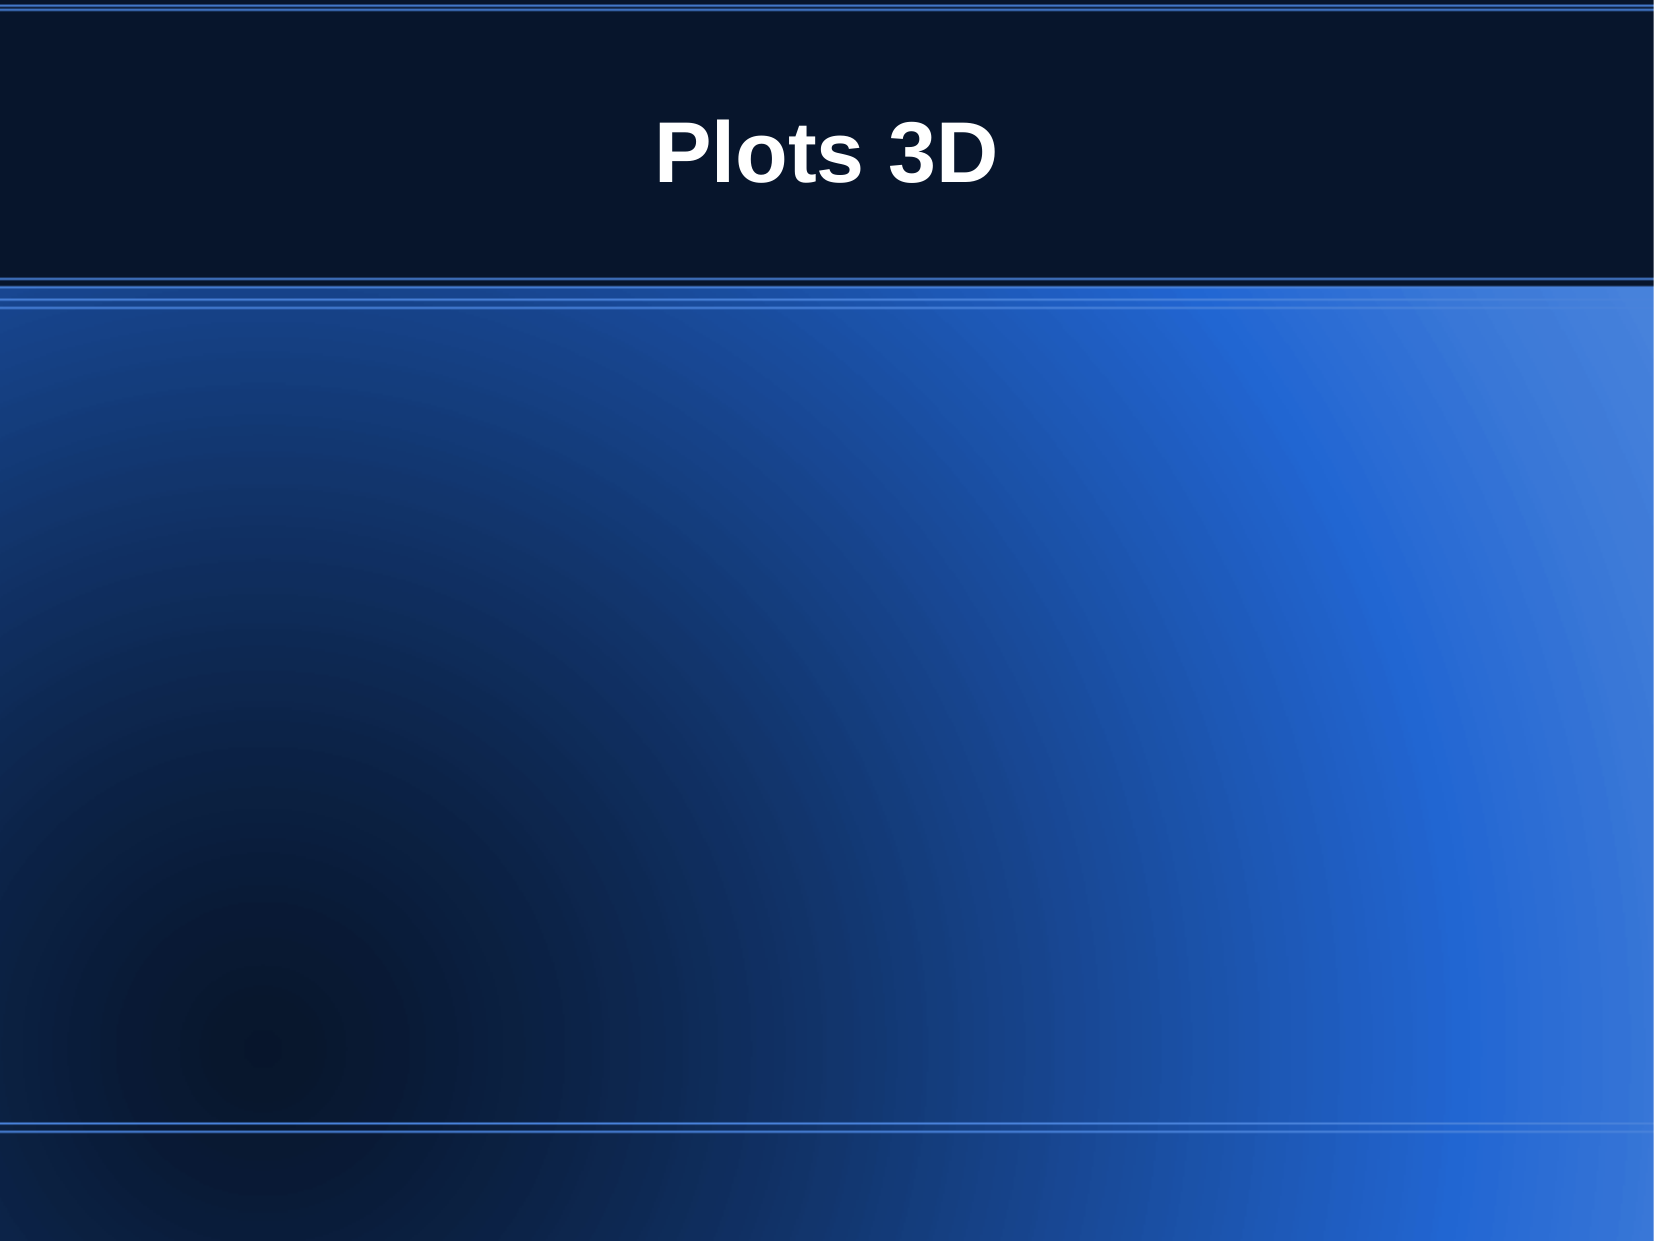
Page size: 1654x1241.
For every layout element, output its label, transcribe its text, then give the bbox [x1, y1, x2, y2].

picture [0, 0, 1654, 1241]
title Plots 3D [82, 49, 1571, 257]
